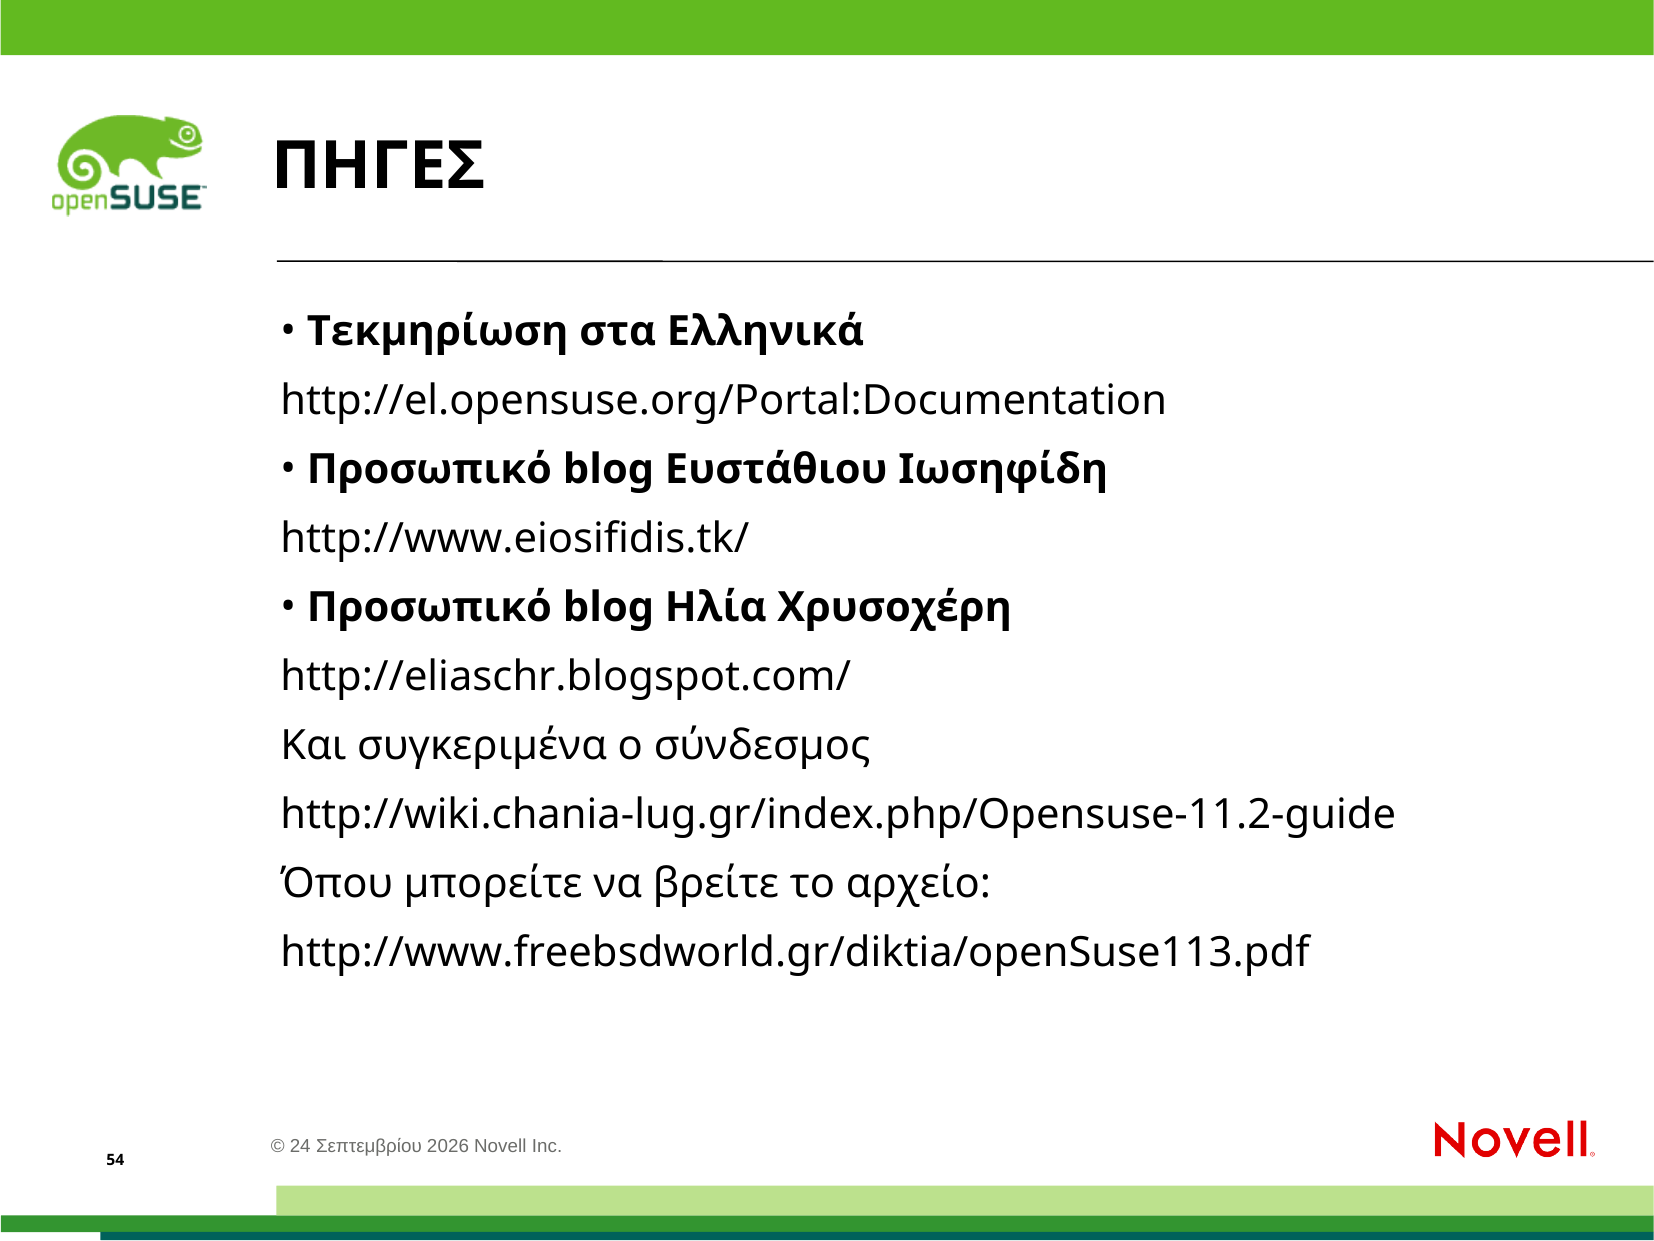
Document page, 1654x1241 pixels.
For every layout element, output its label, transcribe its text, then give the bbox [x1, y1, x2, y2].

list Τεκμηρίωση στα Ελληνικά http://el.opensuse.org/Portal:Documentation Προσωπικό blog Ευστάθιου Ιωσηφίδη http://www.eiosifidis.tk/ Προσωπικό blog Ηλία Χρυσοχέρη http://eliaschr.blogspot.com/ Και συγκεριμένα ο σύνδεσμος http://wiki.chania-lug.gr/index.php/Opensuse-11.2-guide Όπου μπορείτε να βρείτε το αρχείο: http://www.freebsdworld.gr/diktia/openSuse113.pdf [265, 294, 1607, 1130]
picture [1427, 1130, 1601, 1164]
title ΠΗΓΕΣ [271, 67, 1553, 263]
picture [52, 115, 207, 217]
